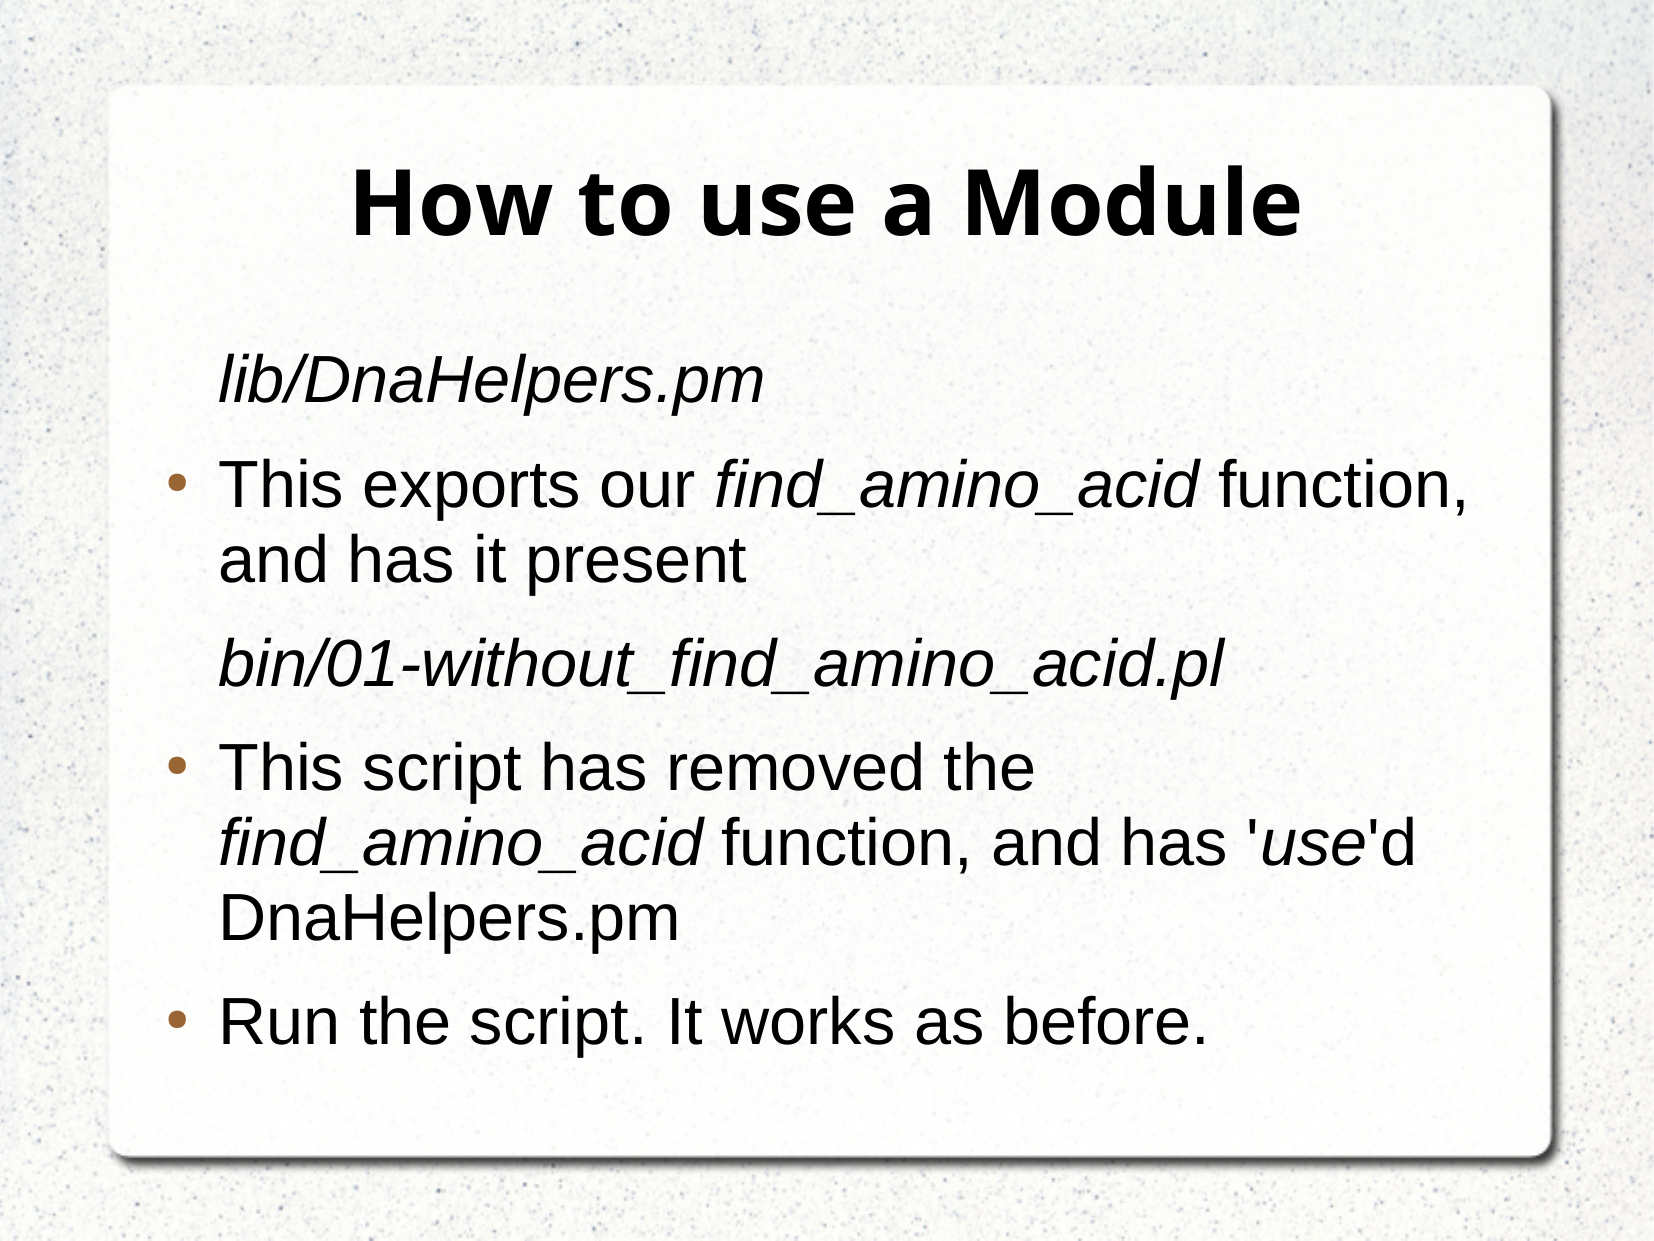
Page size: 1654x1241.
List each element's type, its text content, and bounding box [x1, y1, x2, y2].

list lib/DnaHelpers.pm This exports our find_amino_acid function, and has it present bin/01-without_find_amino_acid.pl This script has removed the find_amino_acid function, and has 'use'd DnaHelpers.pm Run the script. It works as before. [147, 342, 1506, 1057]
title How to use a Module [118, 96, 1536, 304]
picture [0, 0, 1654, 1241]
